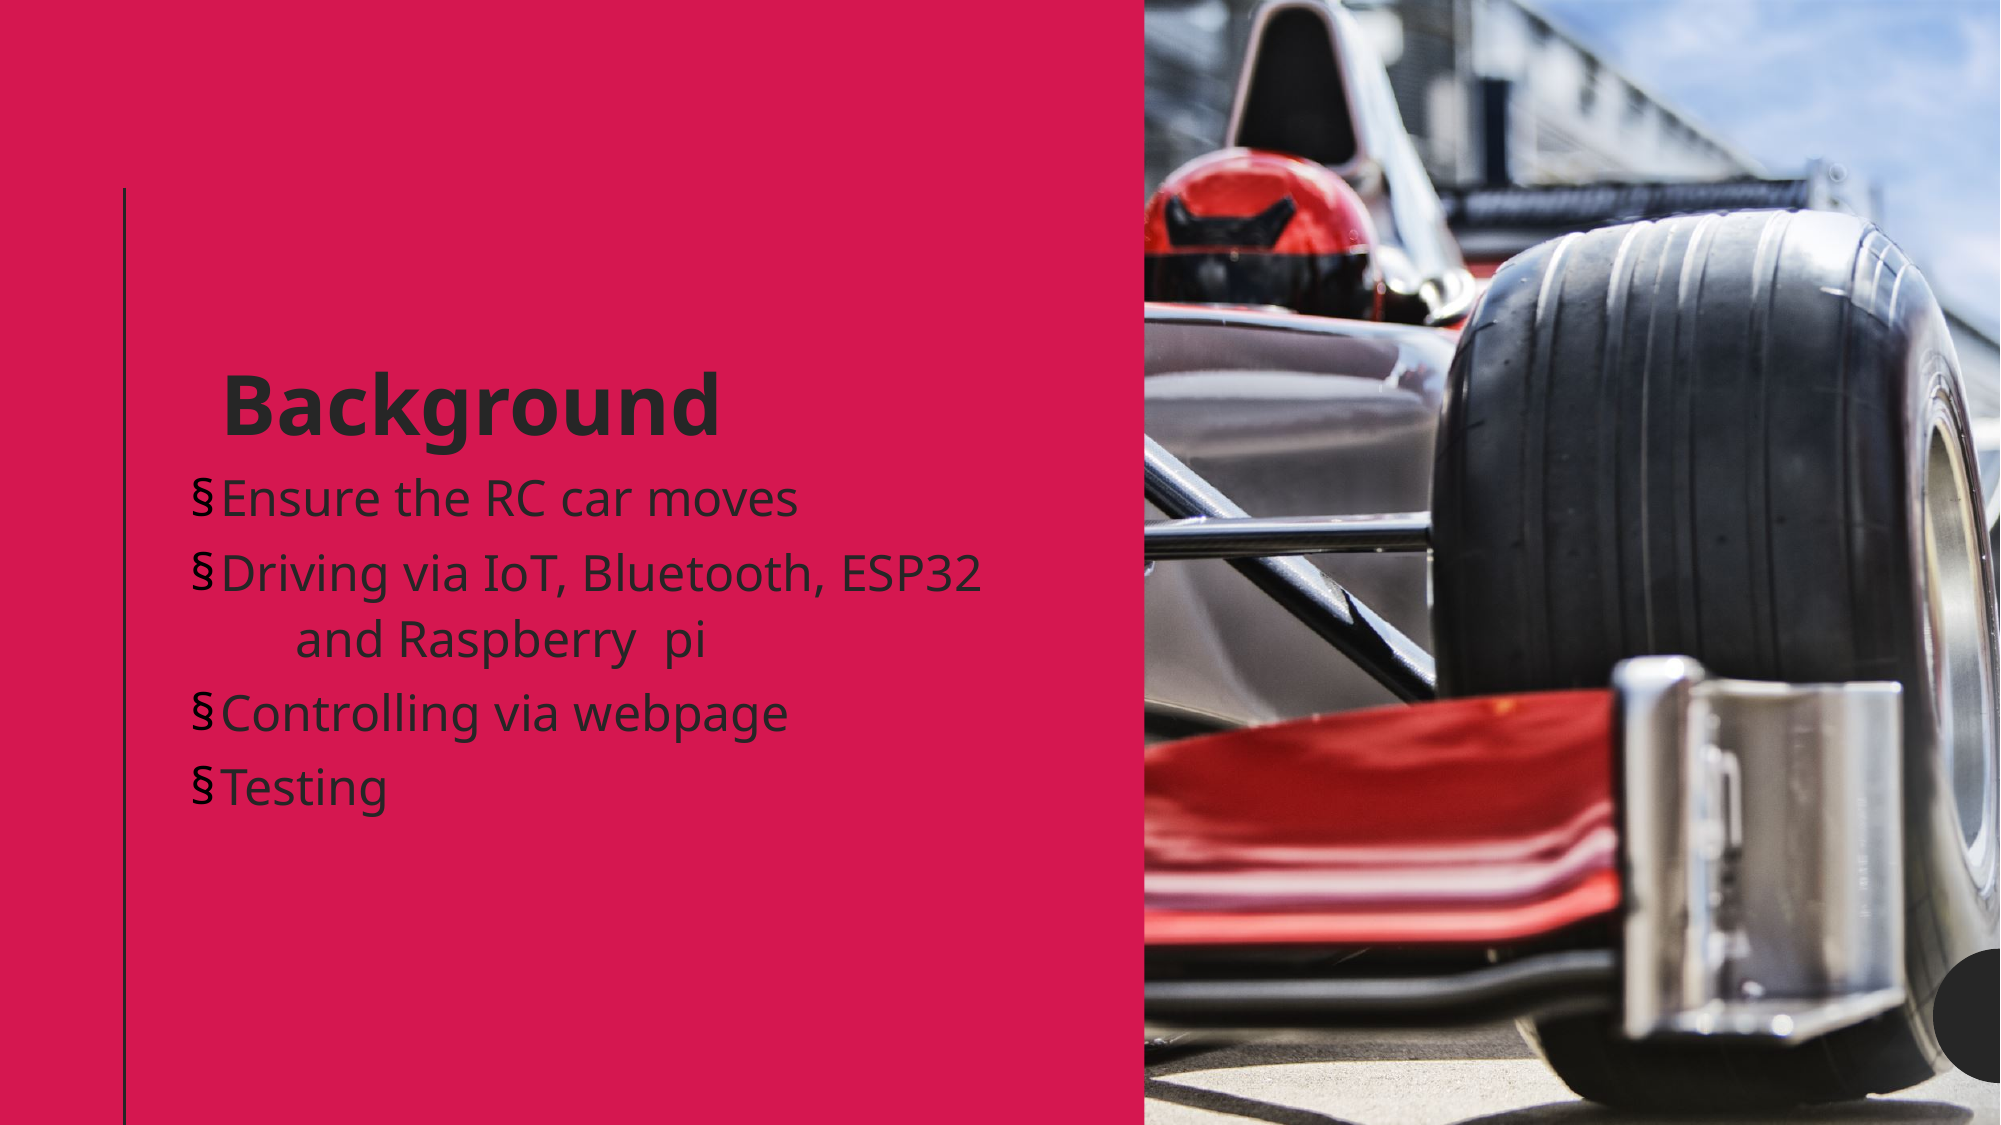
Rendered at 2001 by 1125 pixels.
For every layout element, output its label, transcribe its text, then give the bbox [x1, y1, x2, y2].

text_box [0, 0, 1144, 1125]
text_box Background Ensure the RC car moves Driving via IoT, Bluetooth, ESP32 and Raspberry pi Controlling via webpage Testing [175, 335, 1047, 949]
text_box [1932, 948, 2000, 1084]
picture [1144, 0, 2000, 1125]
